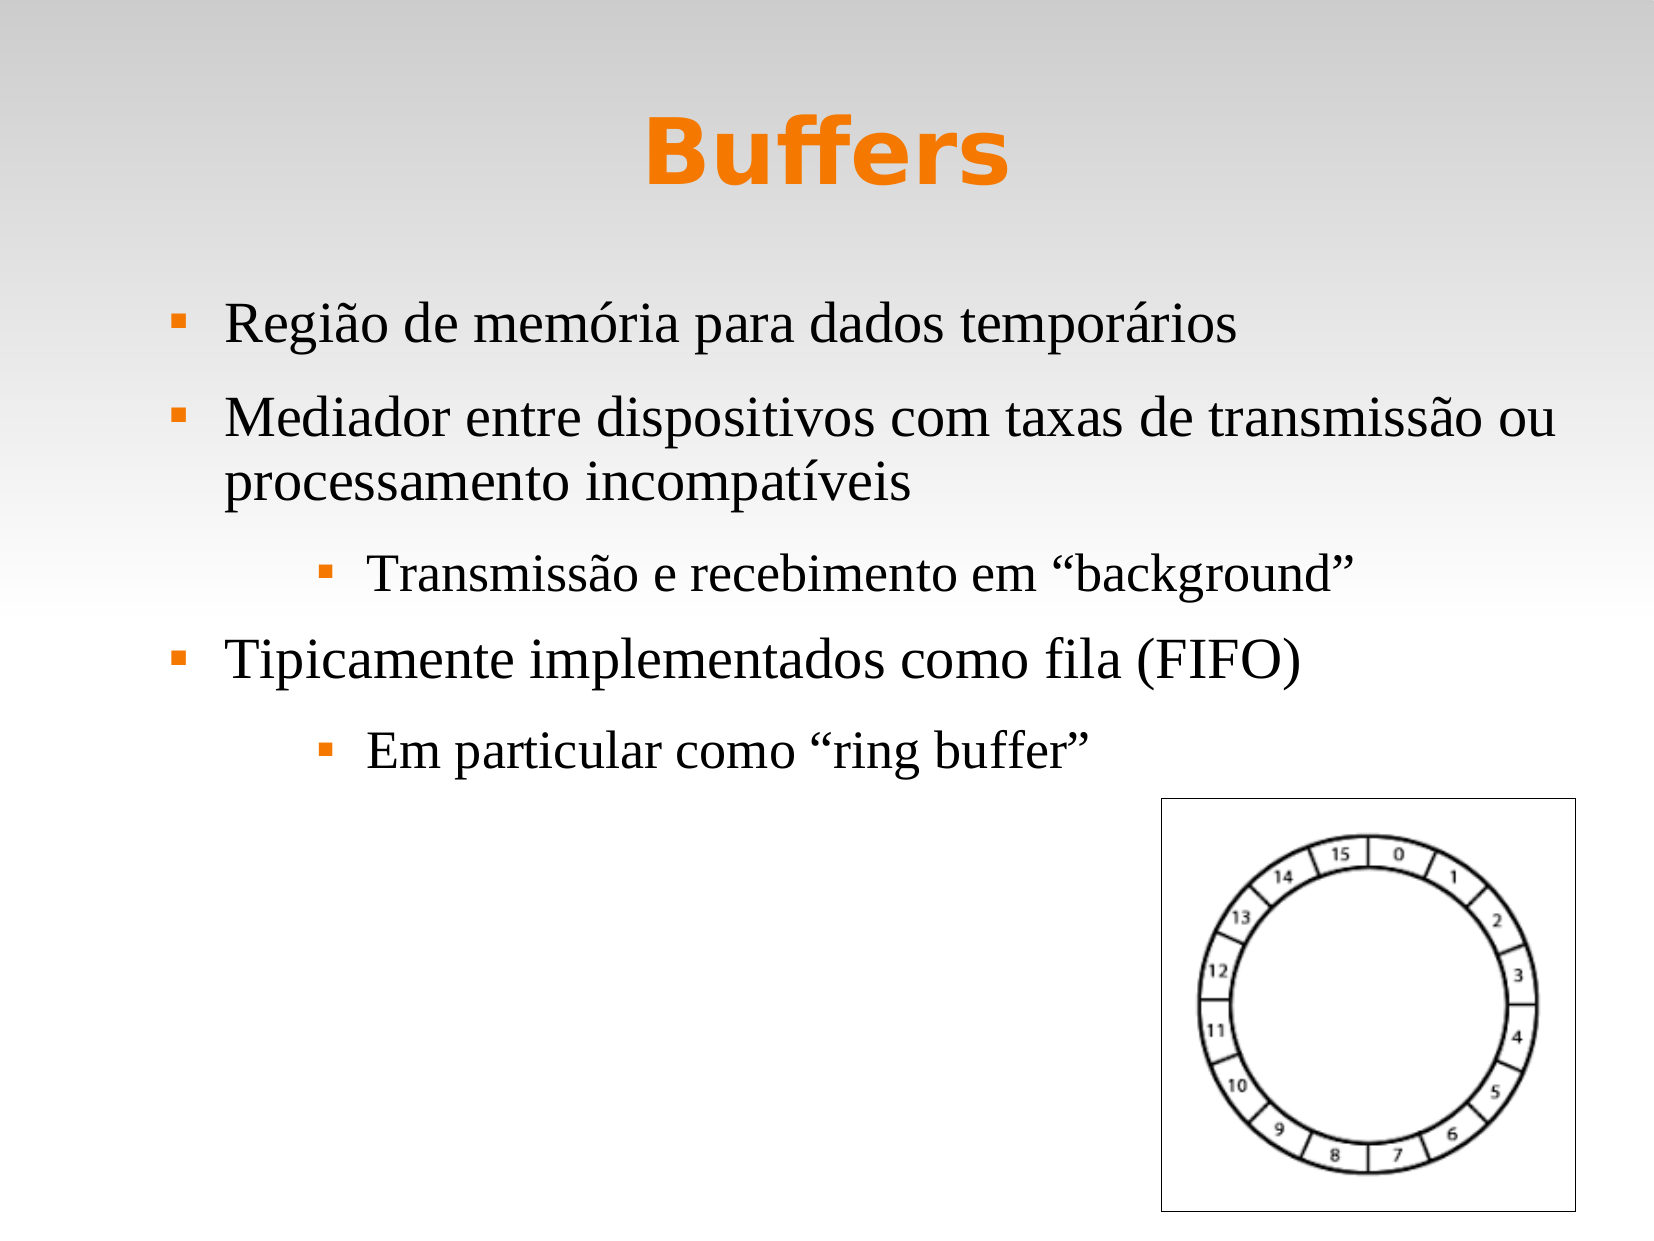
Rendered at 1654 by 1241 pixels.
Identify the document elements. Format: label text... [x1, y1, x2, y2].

title Buffers [82, 49, 1571, 257]
picture [1161, 798, 1576, 1212]
list Região de memória para dados temporários Mediador entre dispositivos com taxas de transmissão ou processamento incompatíveis Transmissão e recebimento em “background” Tipicamente implementados como fila (FIFO) Em particular como “ring buffer” [82, 290, 1571, 1109]
